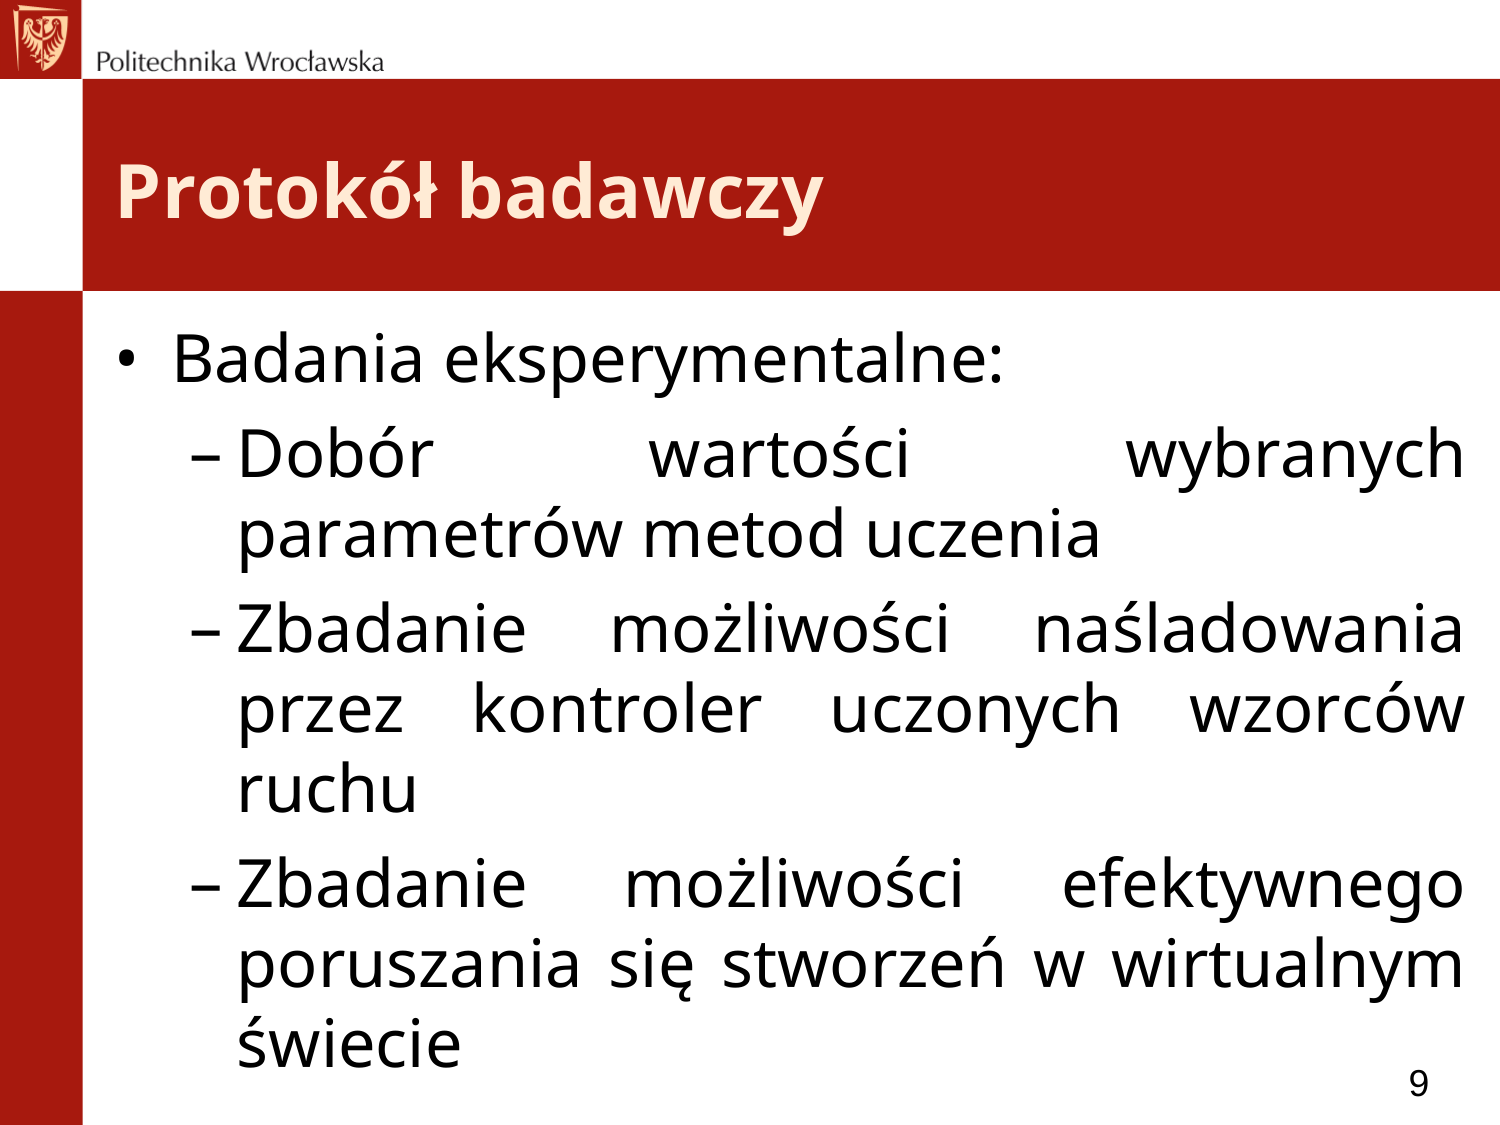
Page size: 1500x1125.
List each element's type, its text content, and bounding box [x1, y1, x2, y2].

text_box <number> [1393, 1051, 1499, 1122]
list Badania eksperymentalne: Dobór wartości wybranych parametrów metod uczenia Zbadanie możliwości naśladowania przez kontroler uczonych wzorców ruchu Zbadanie możliwości efektywnego poruszania się stworzeń w wirtualnym świecie [100, 308, 1483, 1125]
title Protokół badawczy [100, 103, 1483, 274]
picture [0, 0, 384, 79]
